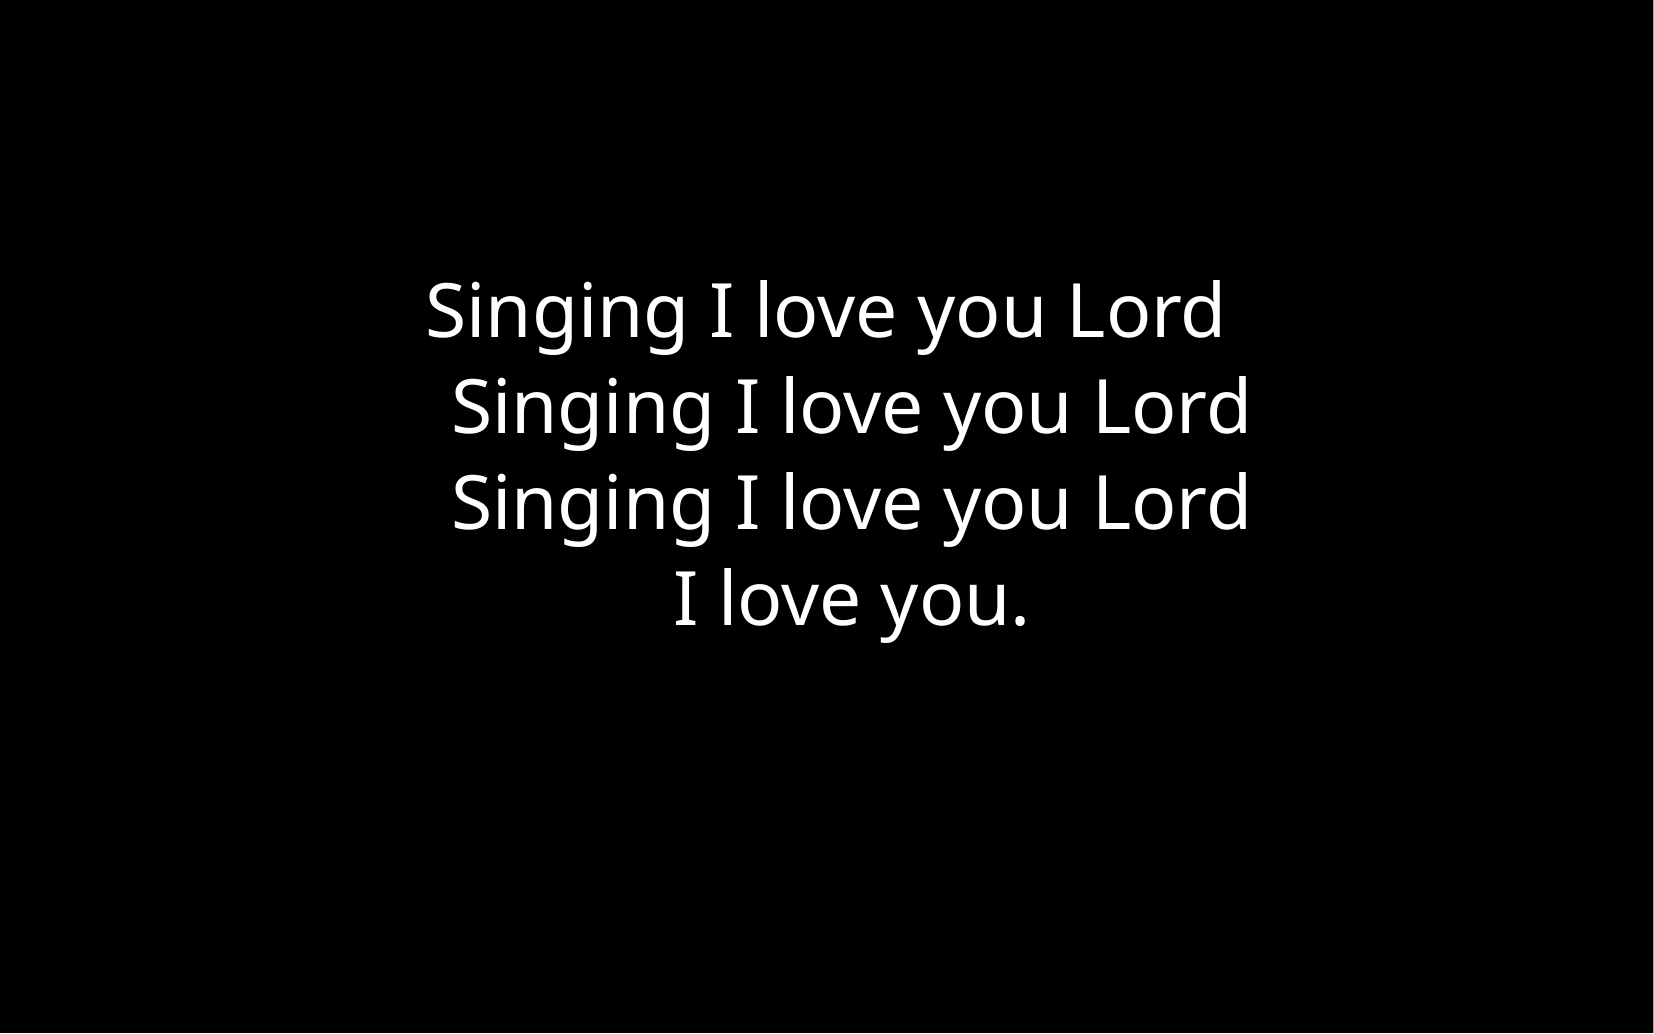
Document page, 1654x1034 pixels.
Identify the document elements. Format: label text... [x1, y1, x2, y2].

list Singing I love you Lord Singing I love you Lord Singing I love you Lord I love you. [0, 255, 1653, 1034]
